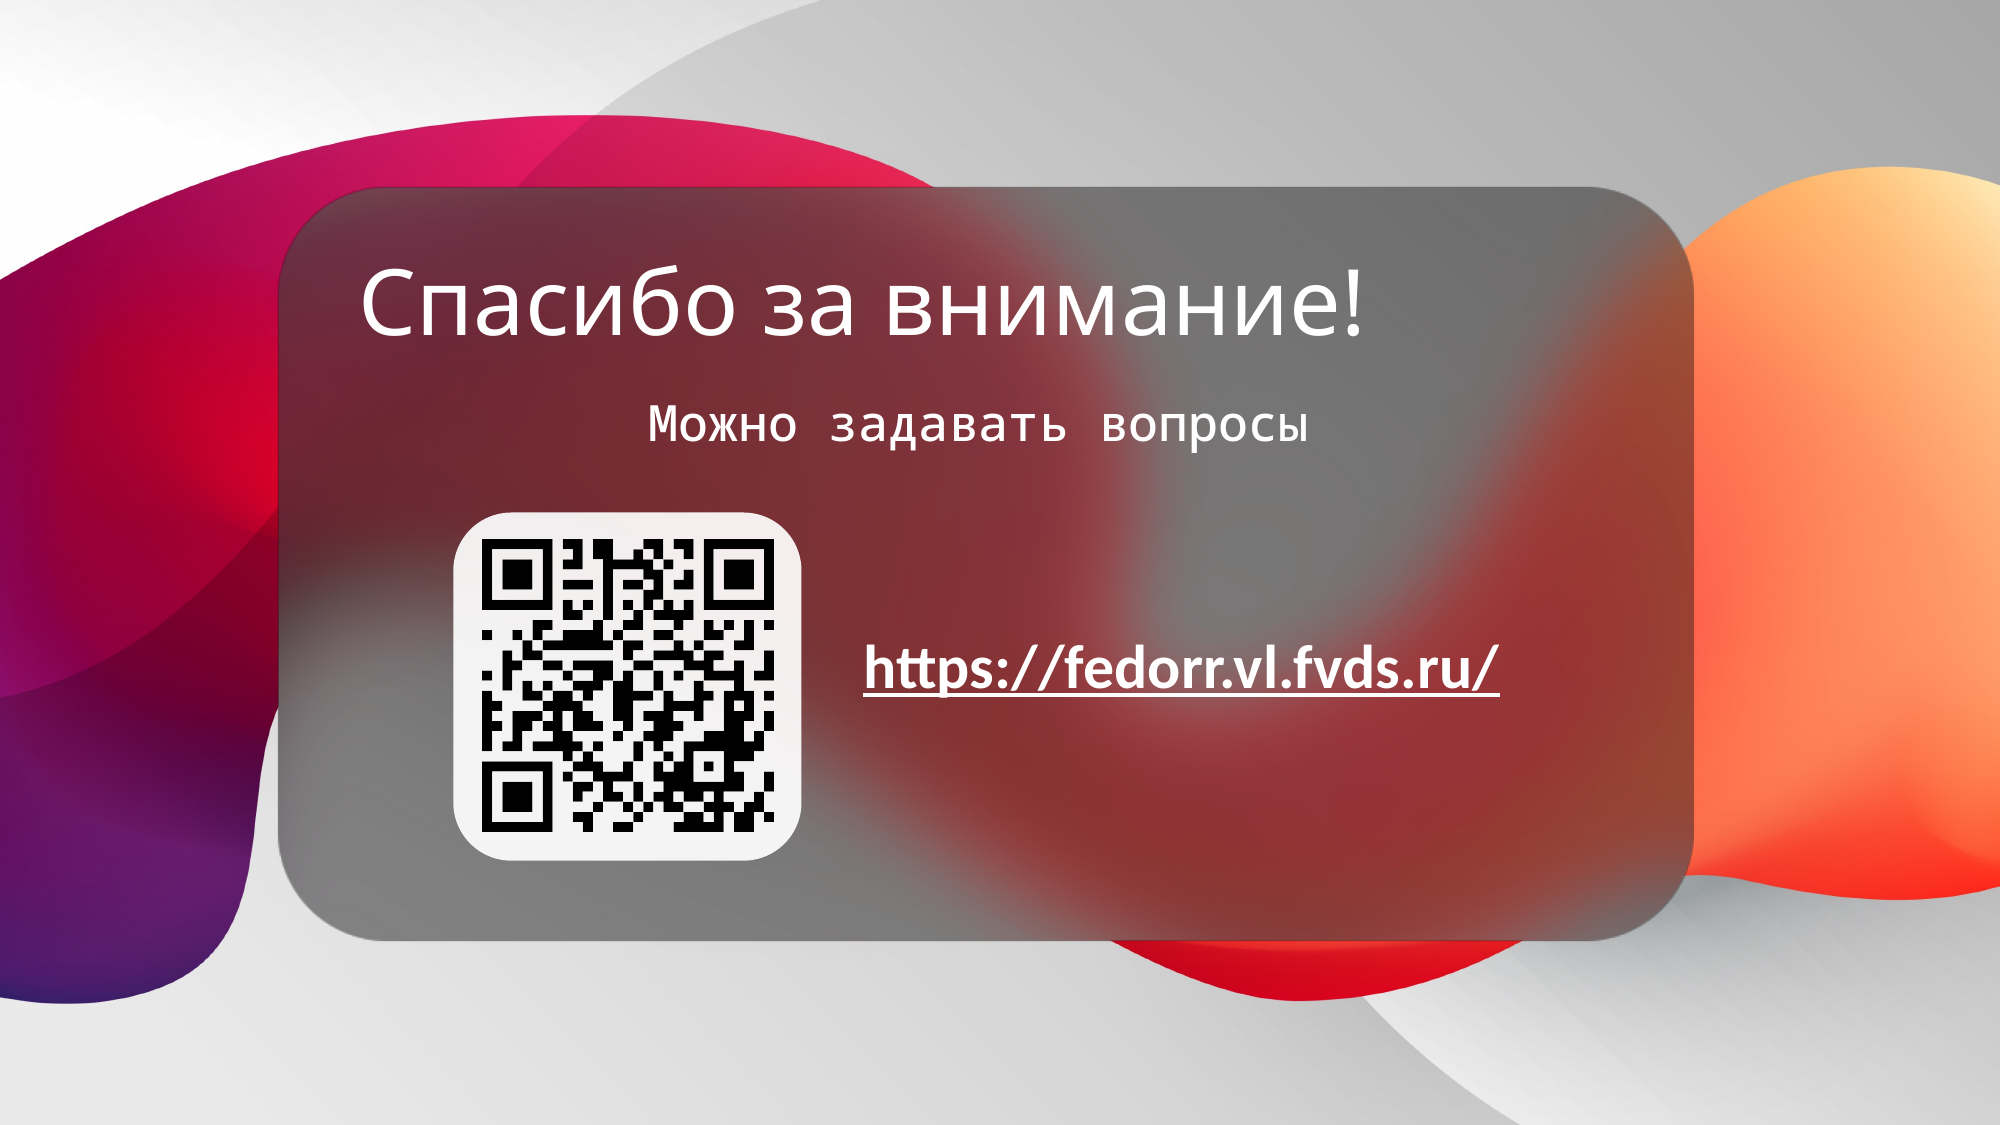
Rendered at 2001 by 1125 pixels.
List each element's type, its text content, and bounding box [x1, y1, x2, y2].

text_box [453, 512, 802, 861]
title Спасибо за внимание! [343, 240, 1622, 371]
picture [0, 0, 2000, 1125]
text_box Можно задавать вопросы [611, 378, 1346, 472]
list https://fedorr.vl.fvds.ru/ [848, 627, 1627, 710]
